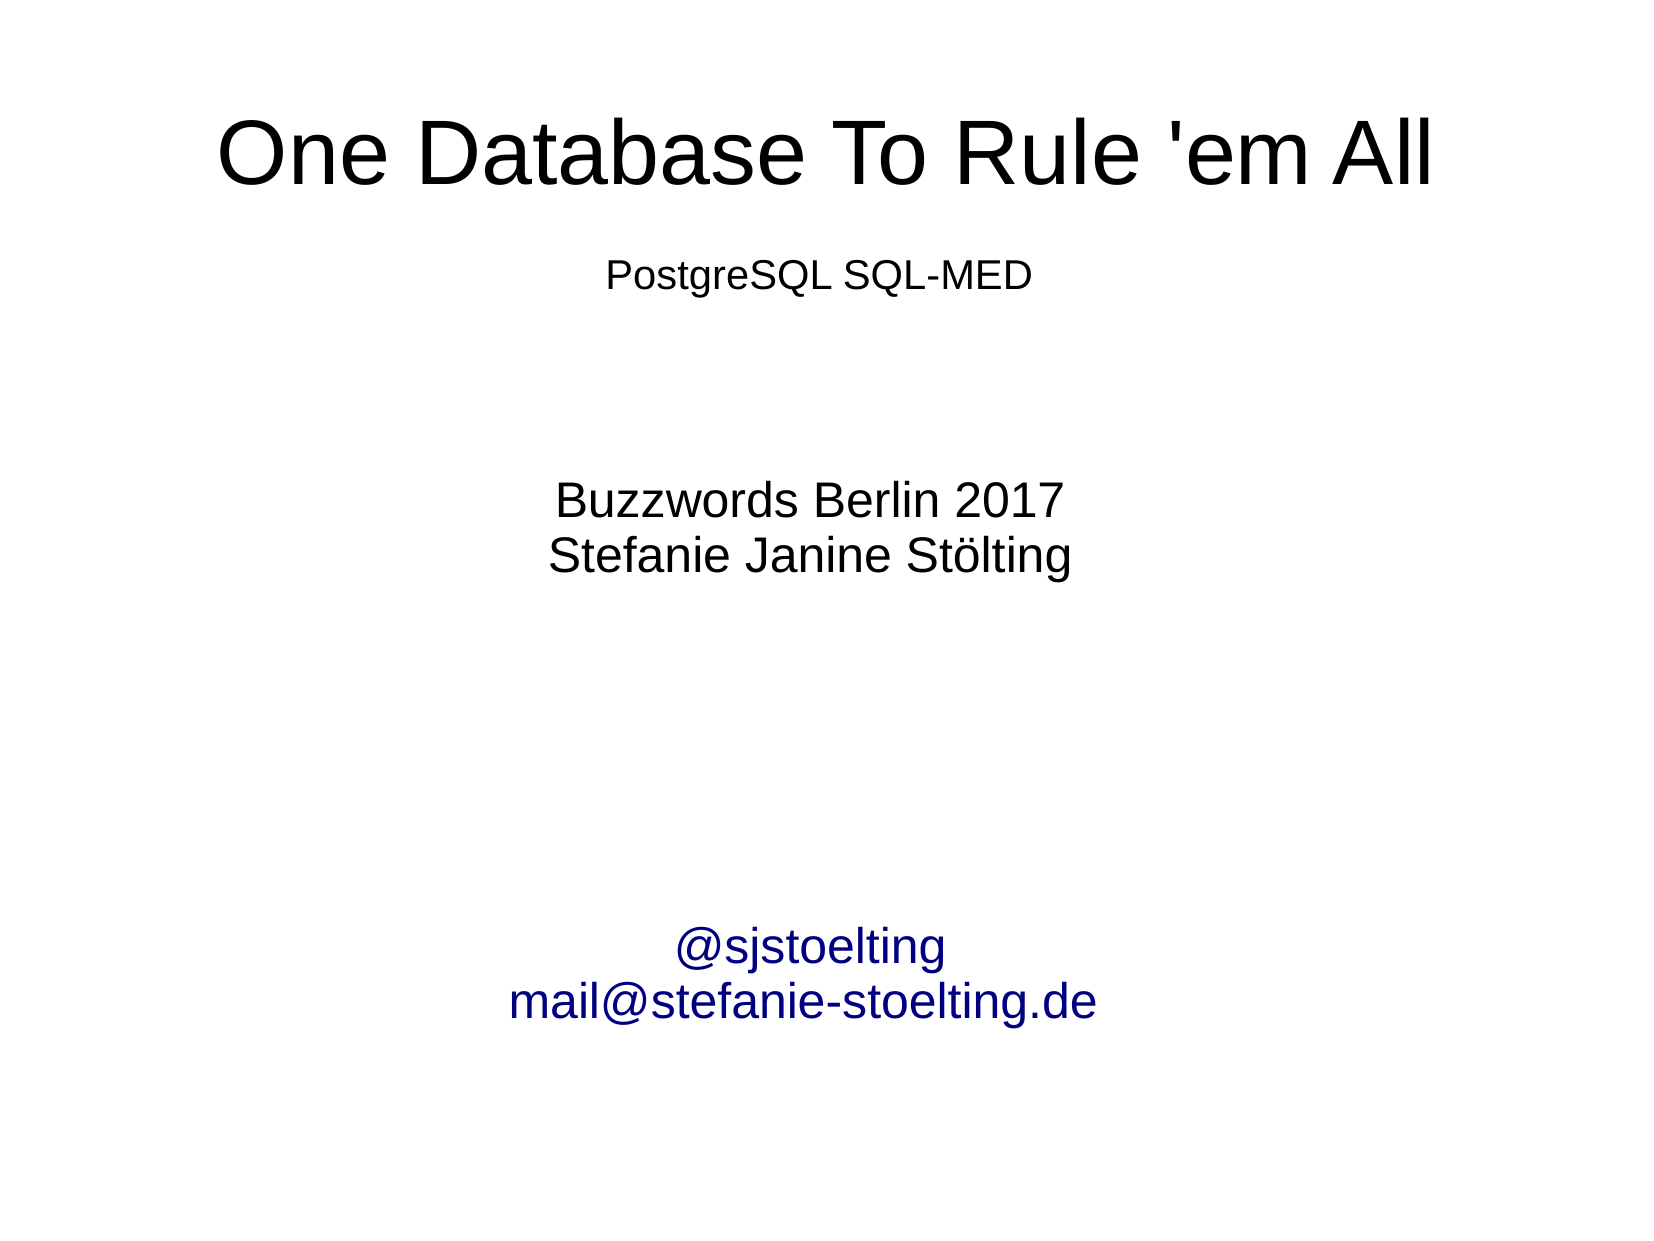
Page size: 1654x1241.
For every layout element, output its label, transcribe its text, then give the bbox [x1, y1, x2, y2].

title PostgreSQL SQL-MED [75, 241, 1564, 309]
title One Database To Rule 'em All [82, 49, 1571, 257]
text_box Buzzwords Berlin 2017 Stefanie Janine Stölting @sjstoelting mail@stefanie-stoelting.de [82, 309, 1538, 1212]
